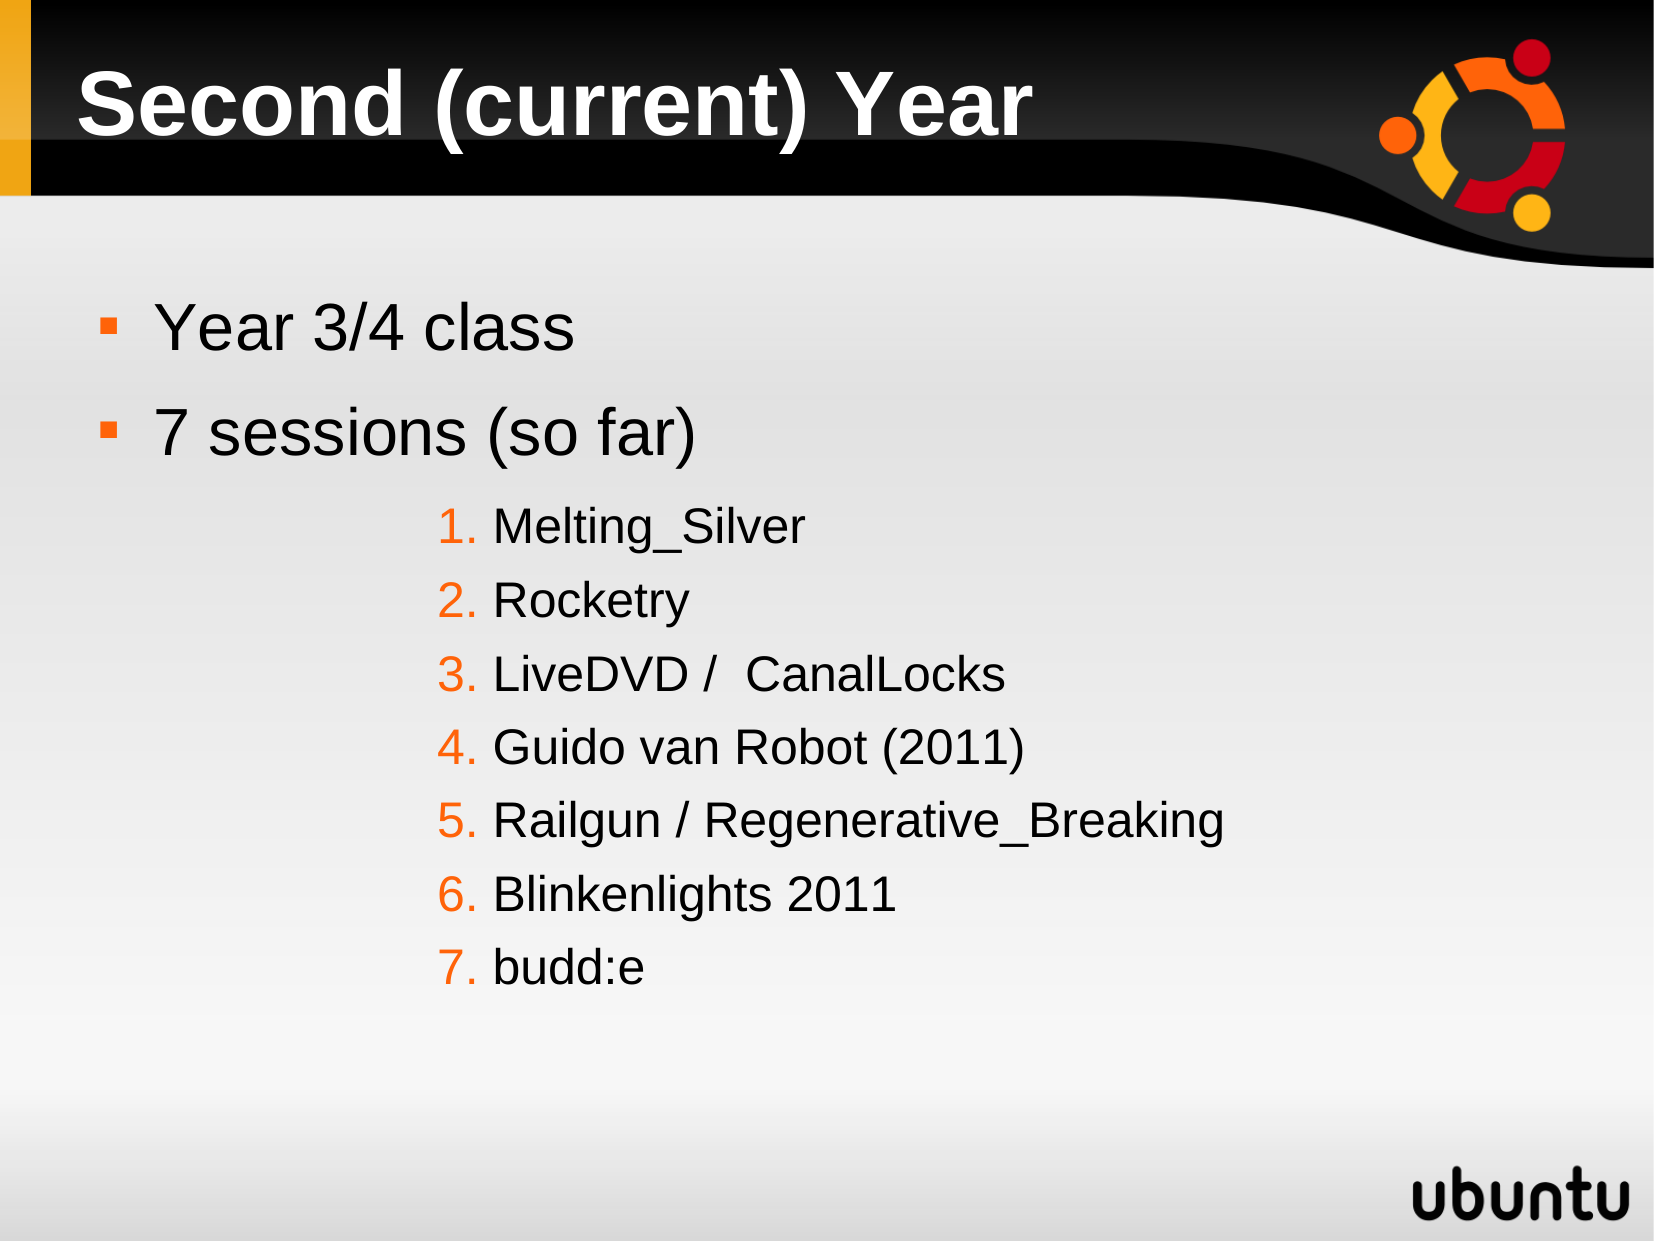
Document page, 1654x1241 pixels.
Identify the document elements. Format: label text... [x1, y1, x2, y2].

list Year 3/4 class 7 sessions (so far) Melting_Silver Rocketry LiveDVD / CanalLocks Guido van Robot (2011) Railgun / Regenerative_Breaking Blinkenlights 2011 budd:e [82, 290, 1571, 1094]
title Second (current) Year [76, 7, 1565, 200]
picture [0, 0, 1654, 1241]
